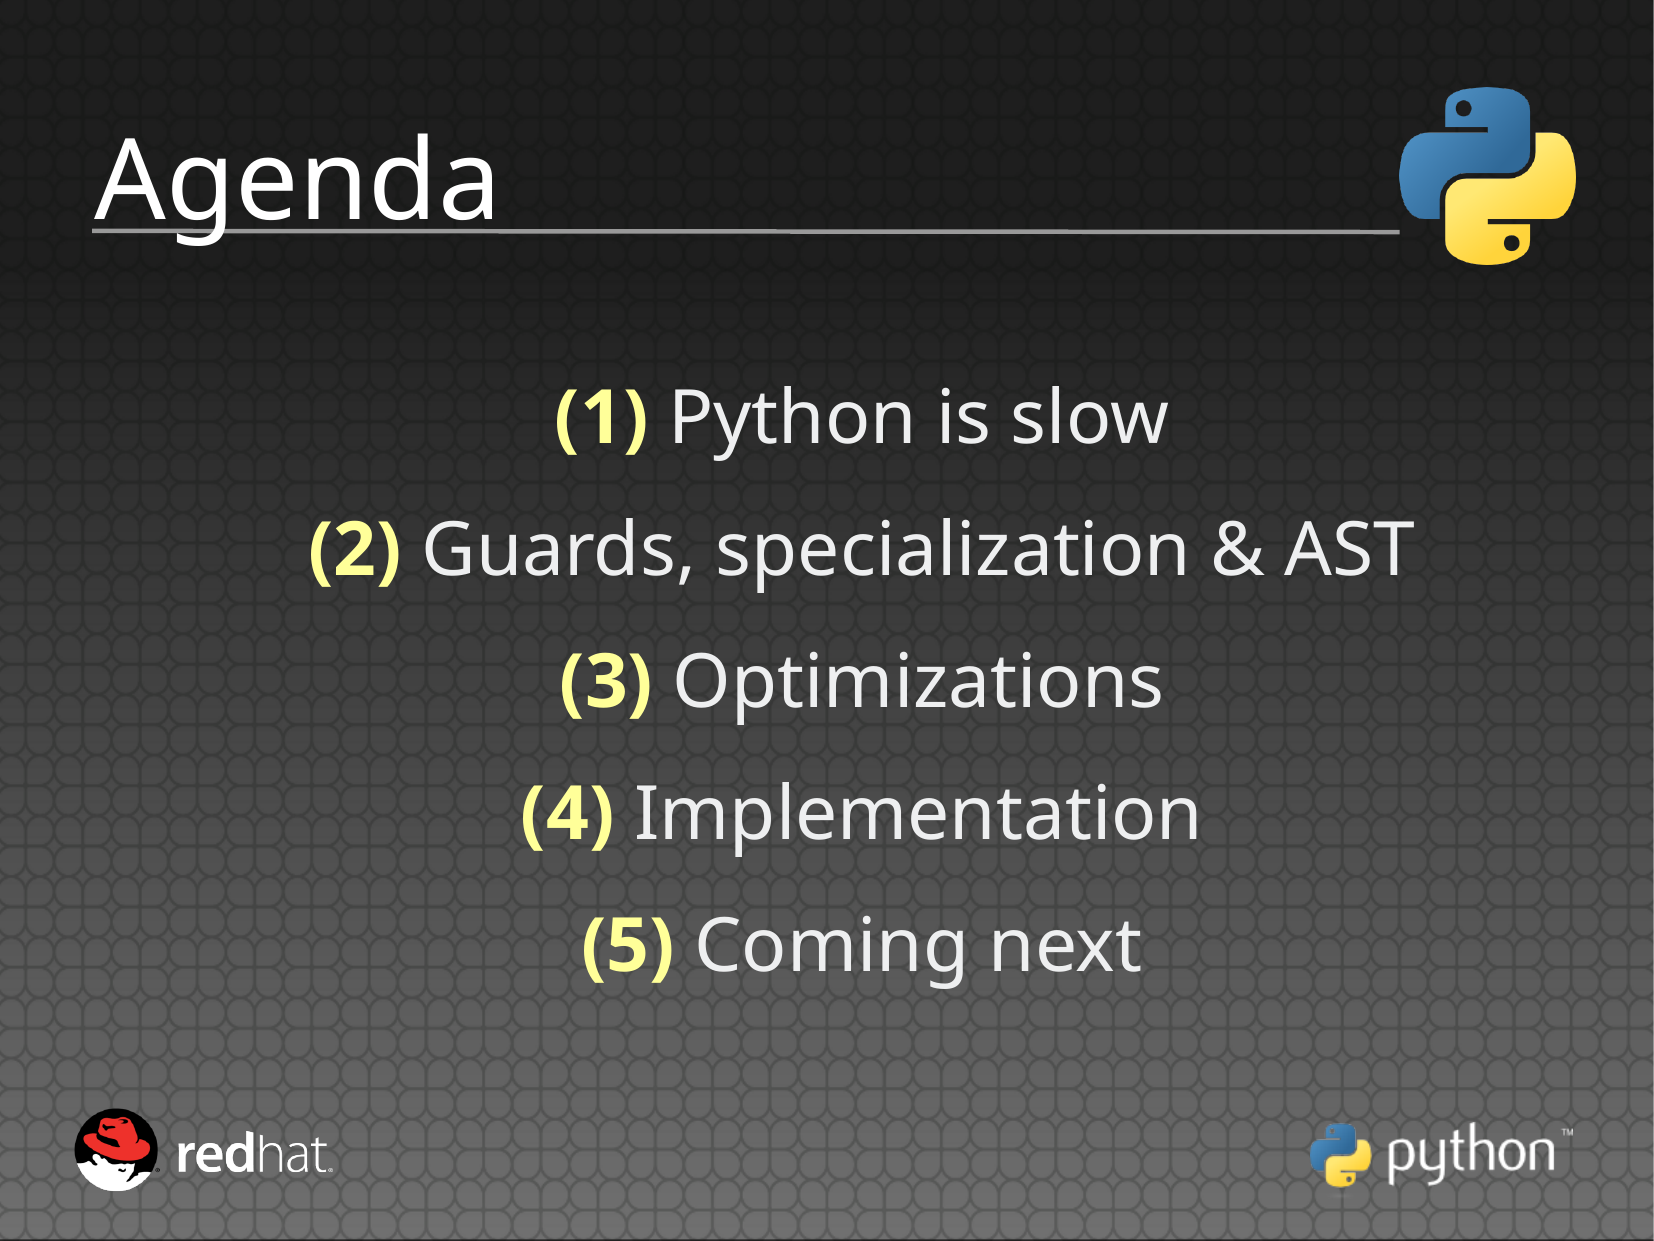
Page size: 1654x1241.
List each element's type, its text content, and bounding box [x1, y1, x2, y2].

list (1) Python is slow (2) Guards, specialization & AST (3) Optimizations (4) Implementation (5) Coming next [82, 363, 1571, 1104]
title Agenda [94, 100, 1426, 251]
picture [0, 0, 1654, 1241]
